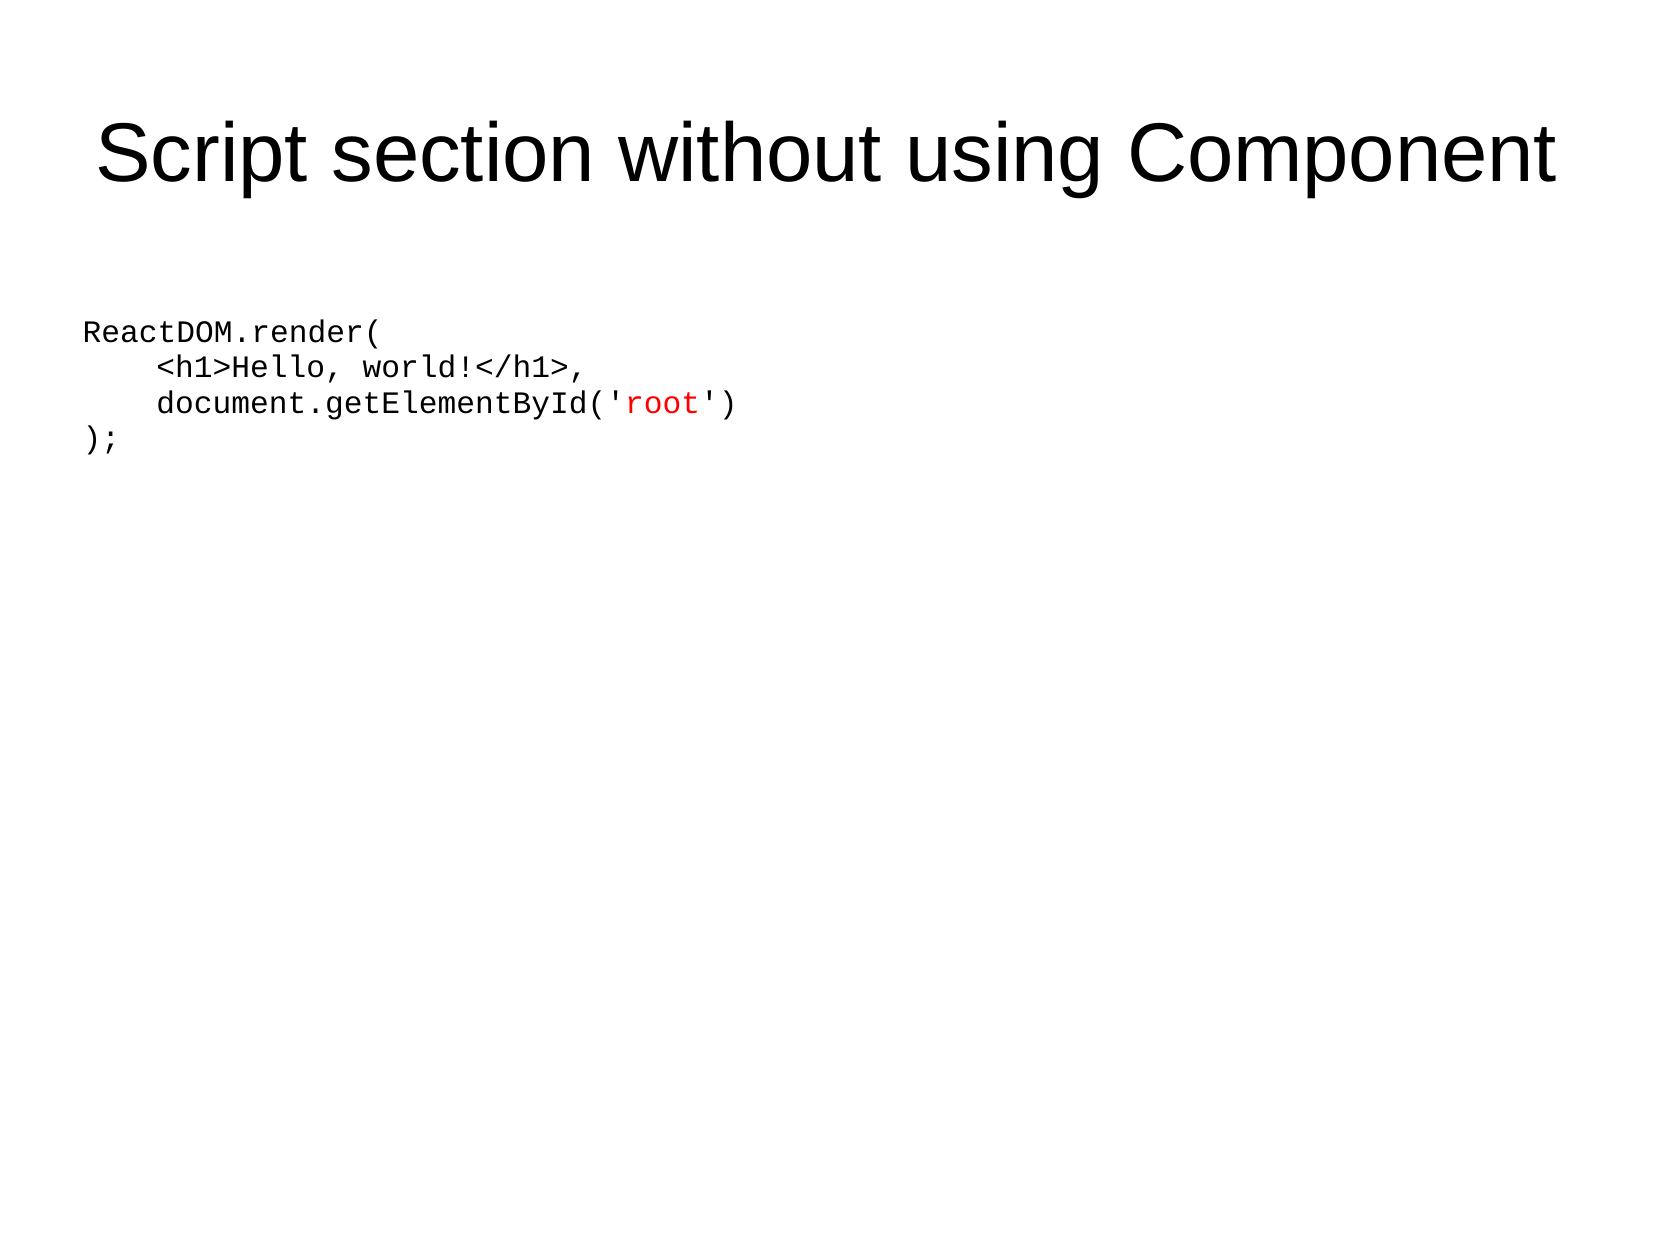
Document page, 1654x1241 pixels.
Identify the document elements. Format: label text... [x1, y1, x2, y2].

title Script section without using Component [82, 49, 1571, 257]
subtitle ReactDOM.render( <h1>Hello, world!</h1>, document.getElementById('root') ); [82, 290, 1571, 520]
